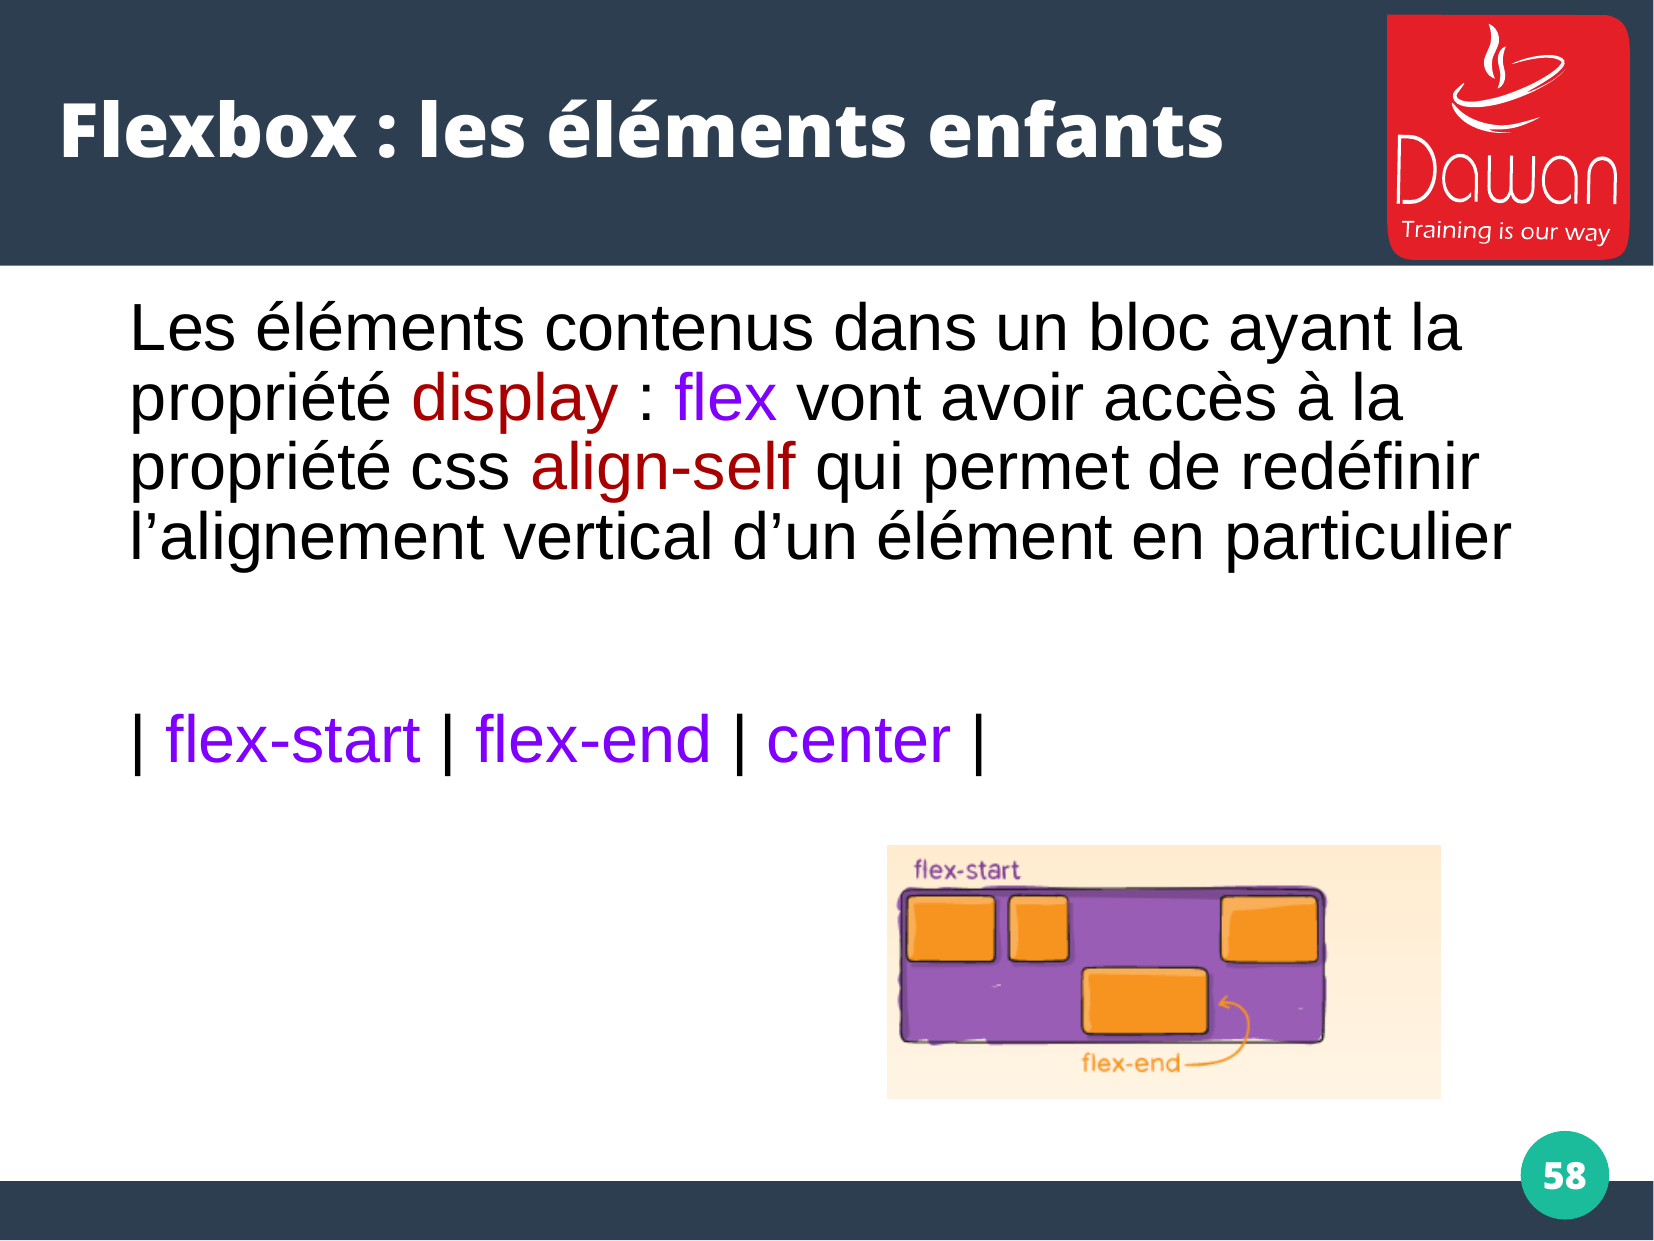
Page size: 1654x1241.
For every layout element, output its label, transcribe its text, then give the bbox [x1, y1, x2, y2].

list Les éléments contenus dans un bloc ayant la propriété display : flex vont avoir accès à la propriété css align-self qui permet de redéfinir l’alignement vertical d’un élément en particulier | flex-start | flex-end | center | [59, 295, 1630, 1152]
title Flexbox : les éléments enfants [59, 49, 1387, 207]
picture [887, 845, 1441, 1099]
picture [1387, 14, 1630, 260]
